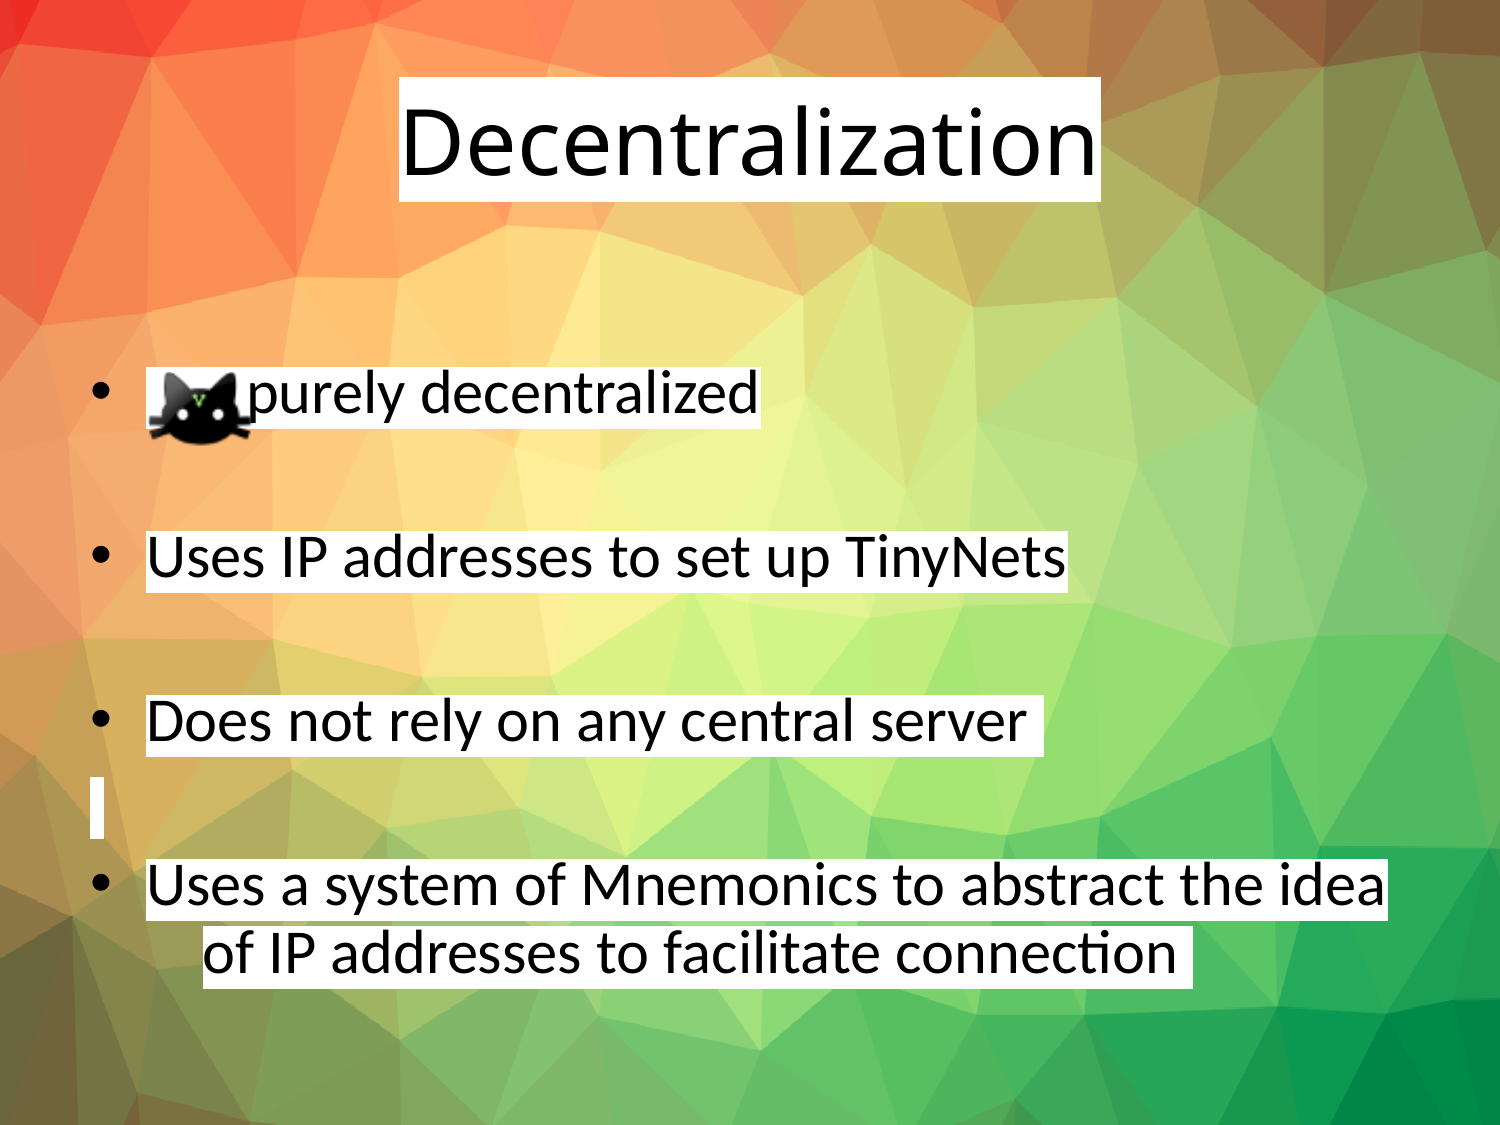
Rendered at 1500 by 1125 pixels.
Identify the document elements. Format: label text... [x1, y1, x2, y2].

picture [0, 0, 1500, 1125]
title Decentralization [75, 45, 1426, 233]
list purely decentralized Uses IP addresses to set up TinyNets Does not rely on any central server Uses a system of Mnemonics to abstract the idea of IP addresses to facilitate connection [75, 262, 1426, 1005]
